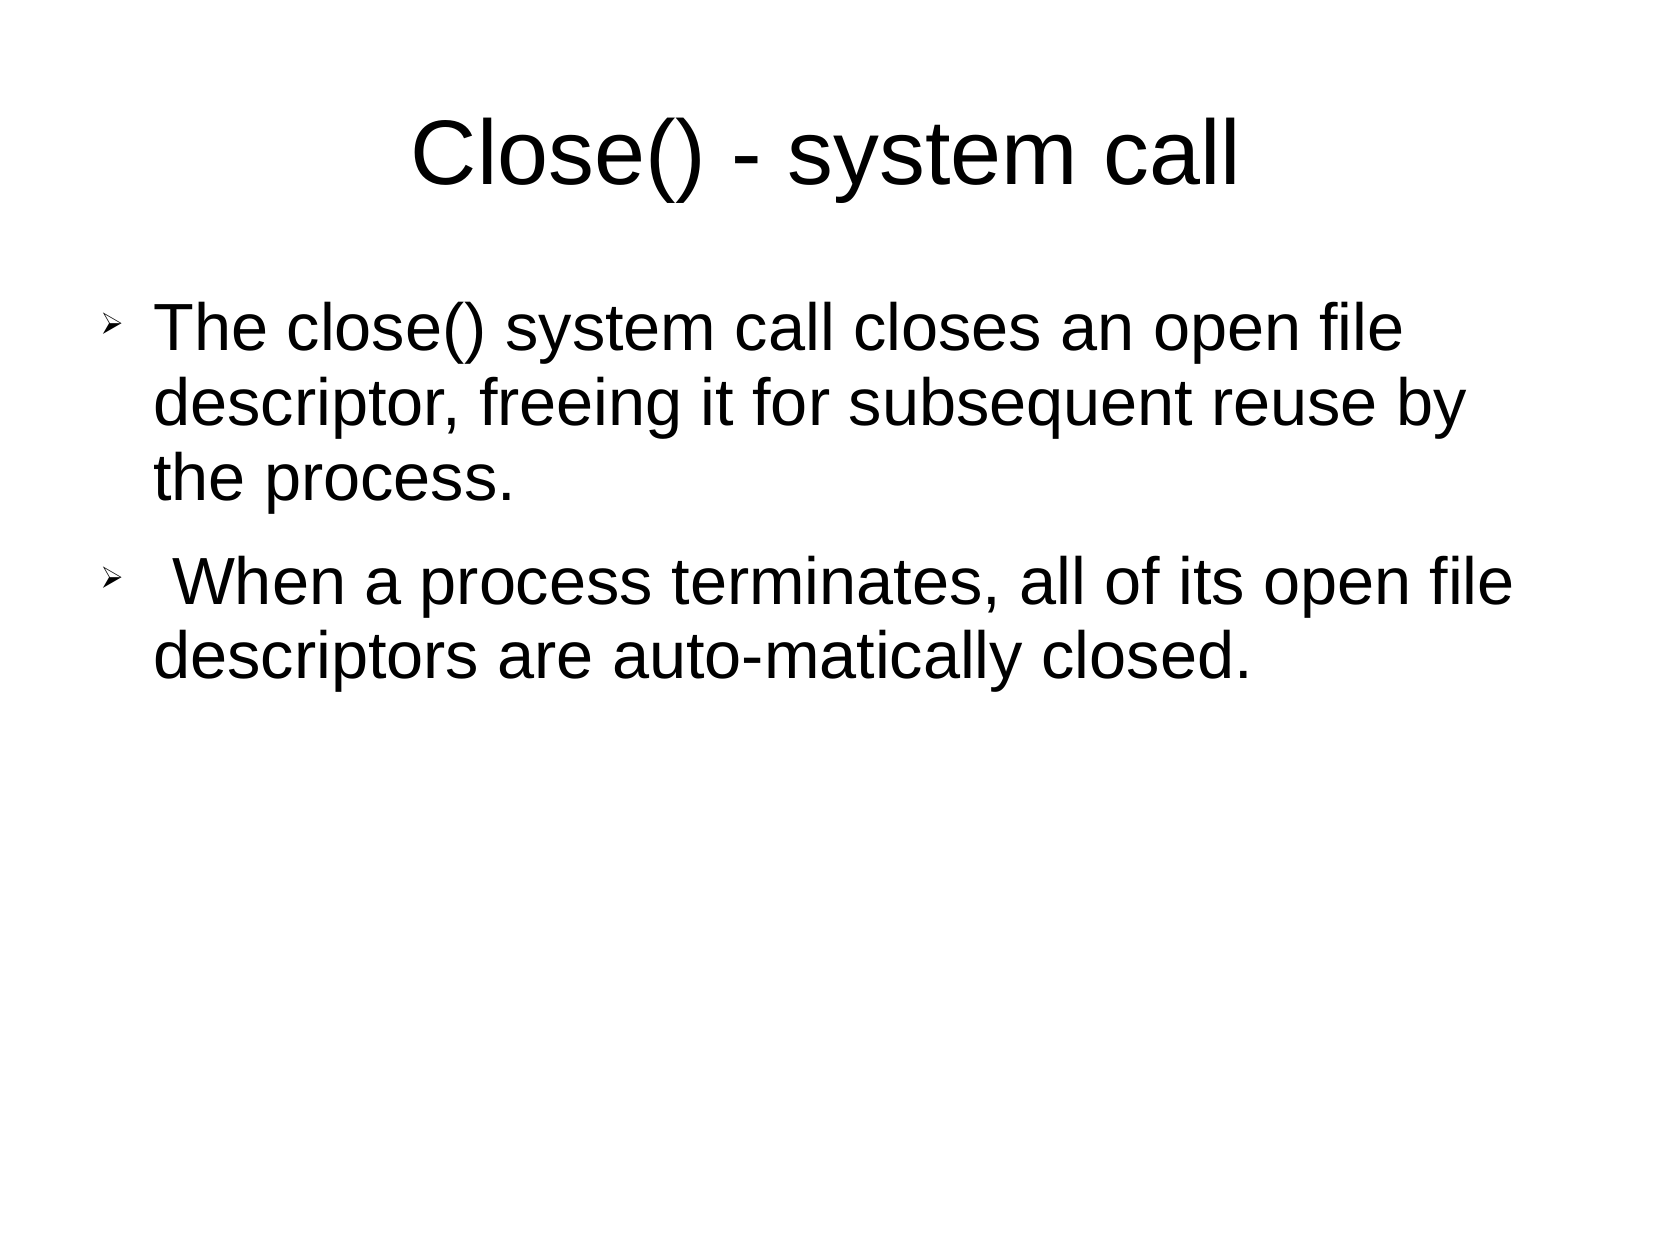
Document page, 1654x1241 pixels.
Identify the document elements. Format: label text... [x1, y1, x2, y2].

list The close() system call closes an open file descriptor, freeing it for subsequent reuse by the process. When a process terminates, all of its open file descriptors are auto-matically closed. [82, 290, 1571, 1010]
title Close() - system call [82, 49, 1571, 257]
